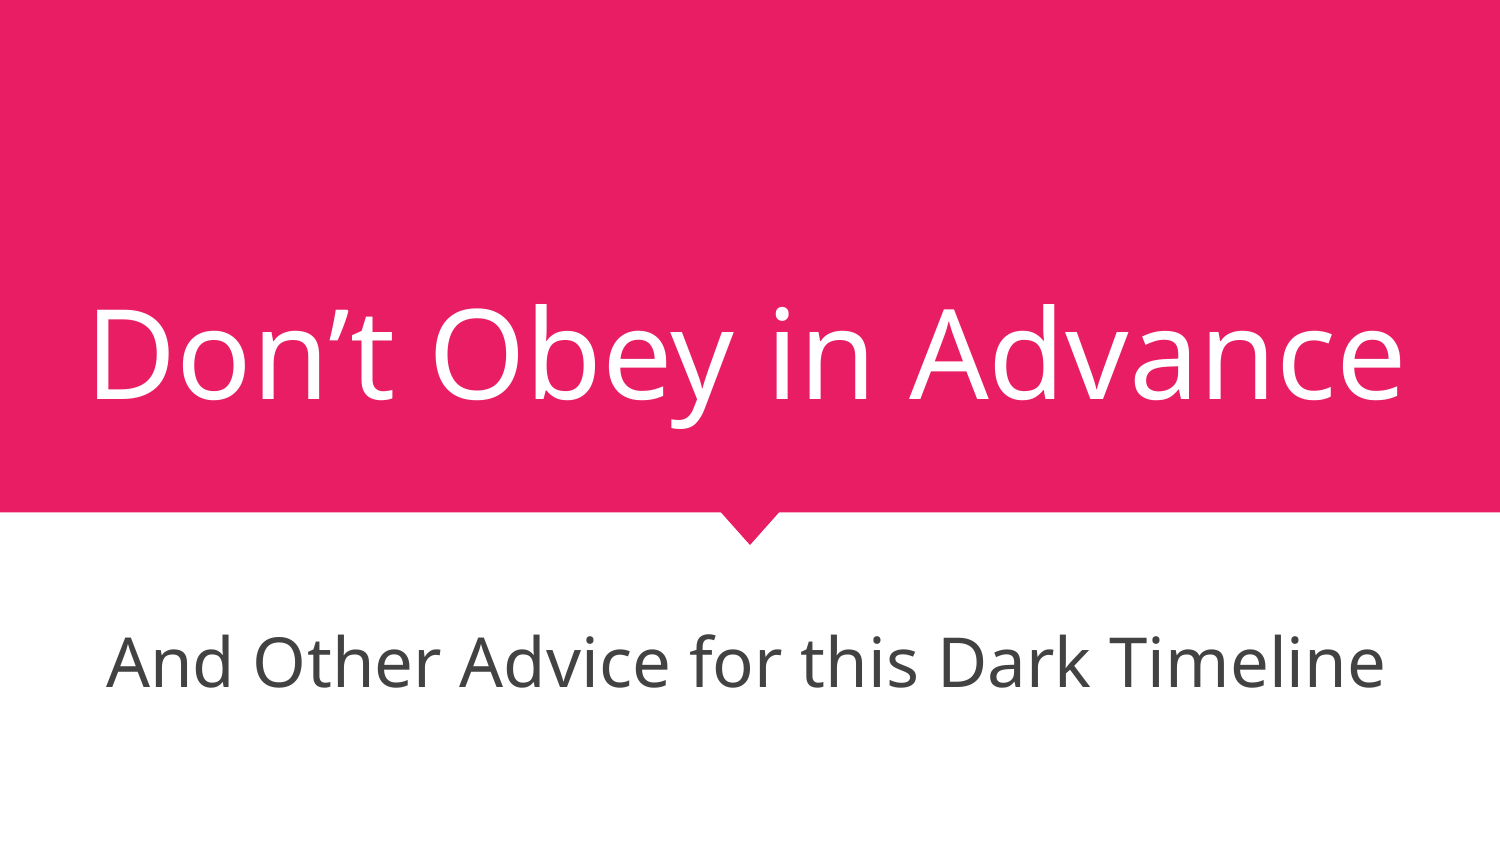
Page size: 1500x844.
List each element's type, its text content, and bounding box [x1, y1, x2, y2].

subtitle And Other Advice for this Dark Timeline [67, 557, 1427, 765]
title Don’t Obey in Advance [67, 105, 1427, 452]
